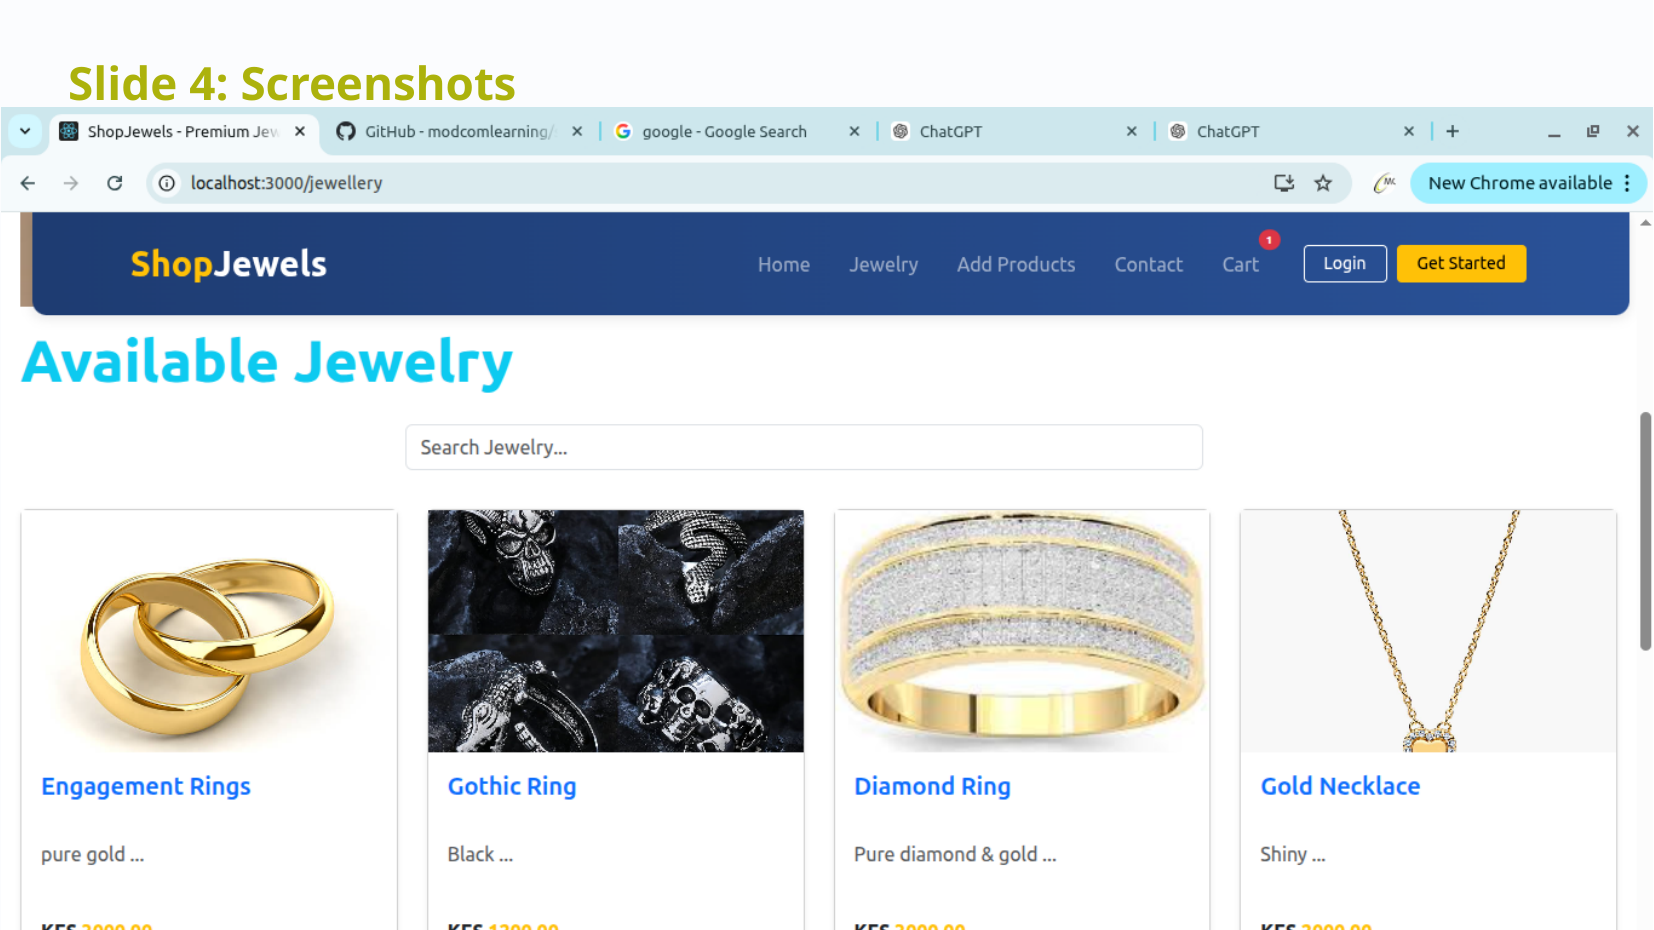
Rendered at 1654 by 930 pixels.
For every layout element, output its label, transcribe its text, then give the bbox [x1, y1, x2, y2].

text_box Slide 4: Screenshots [53, 44, 1201, 107]
picture [1, 107, 1653, 930]
